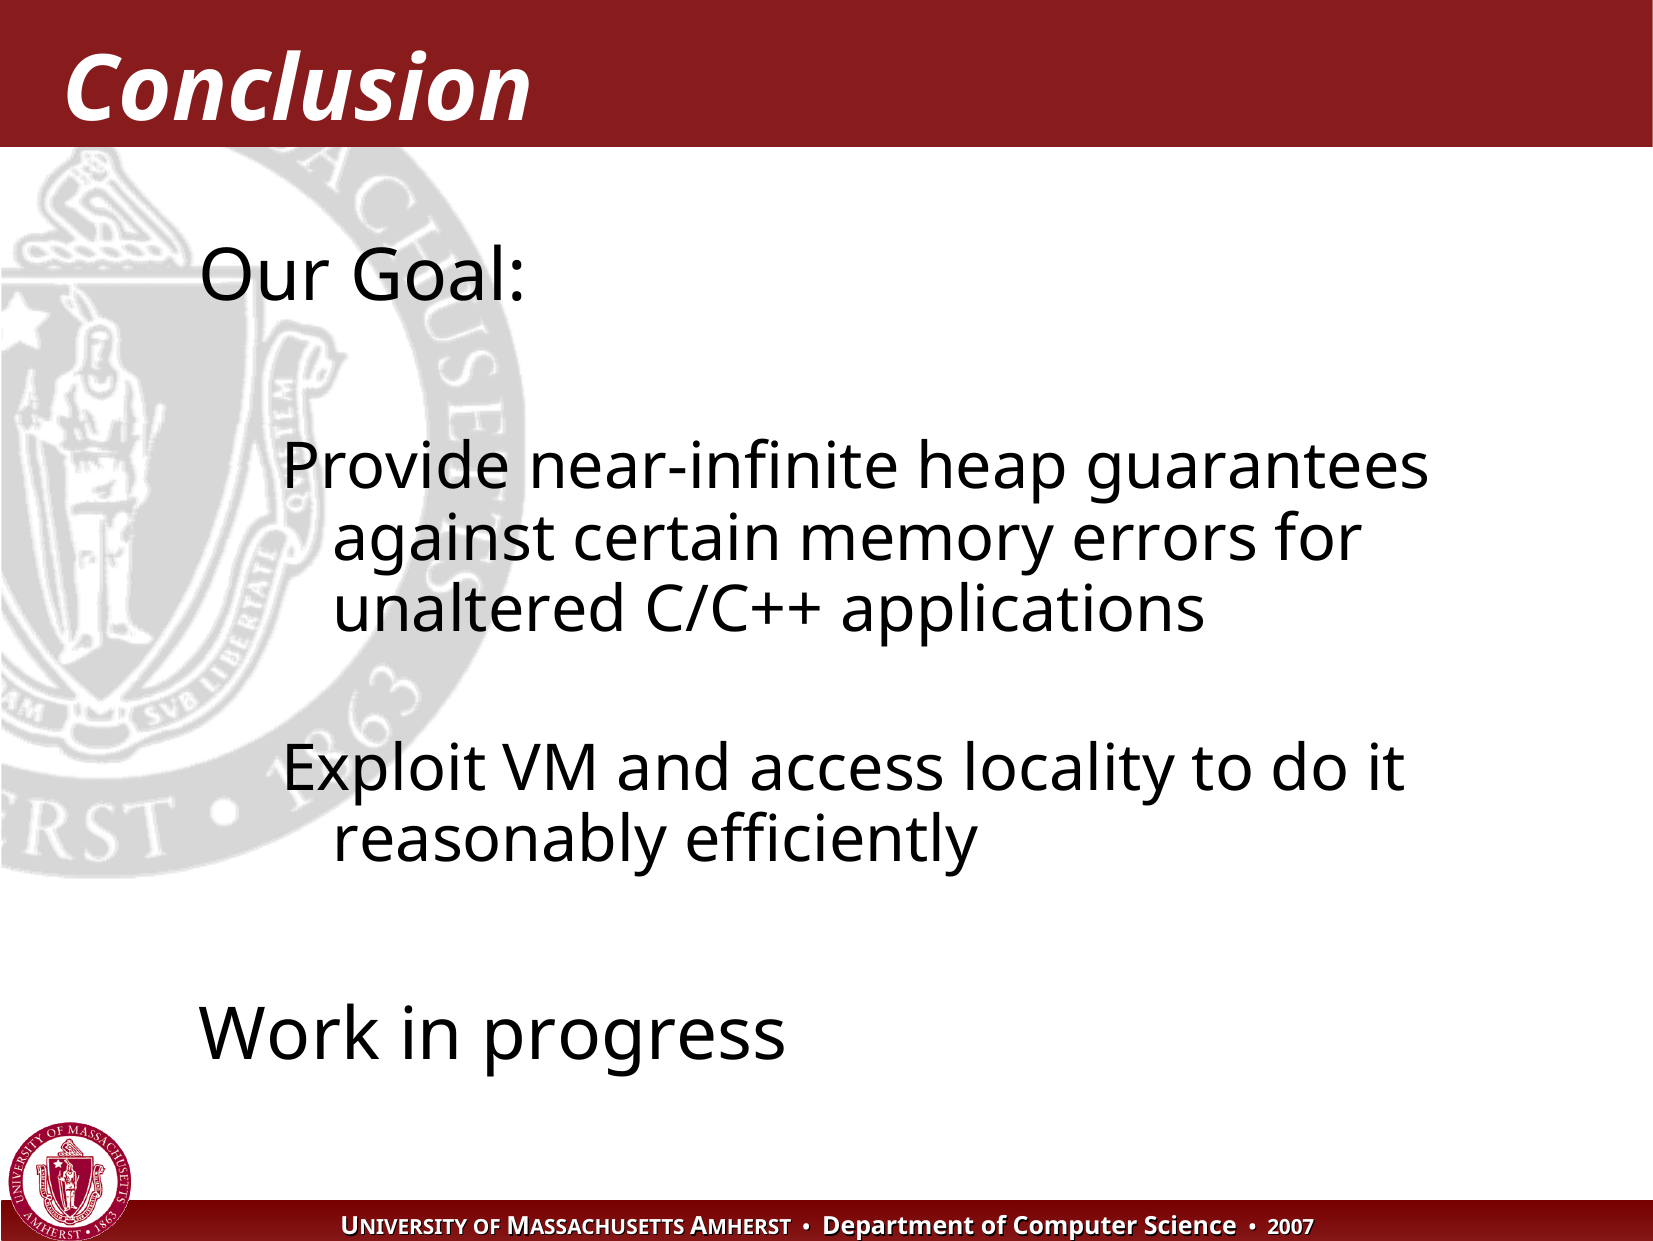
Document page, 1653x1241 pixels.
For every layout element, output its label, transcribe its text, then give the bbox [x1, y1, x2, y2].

list Our Goal: Provide near-infinite heap guarantees against certain memory errors for unaltered C/C++ applications Exploit VM and access locality to do it reasonably efficiently Work in progress [198, 235, 1619, 1070]
title Conclusion [45, 0, 1423, 156]
picture [0, 147, 1653, 1241]
